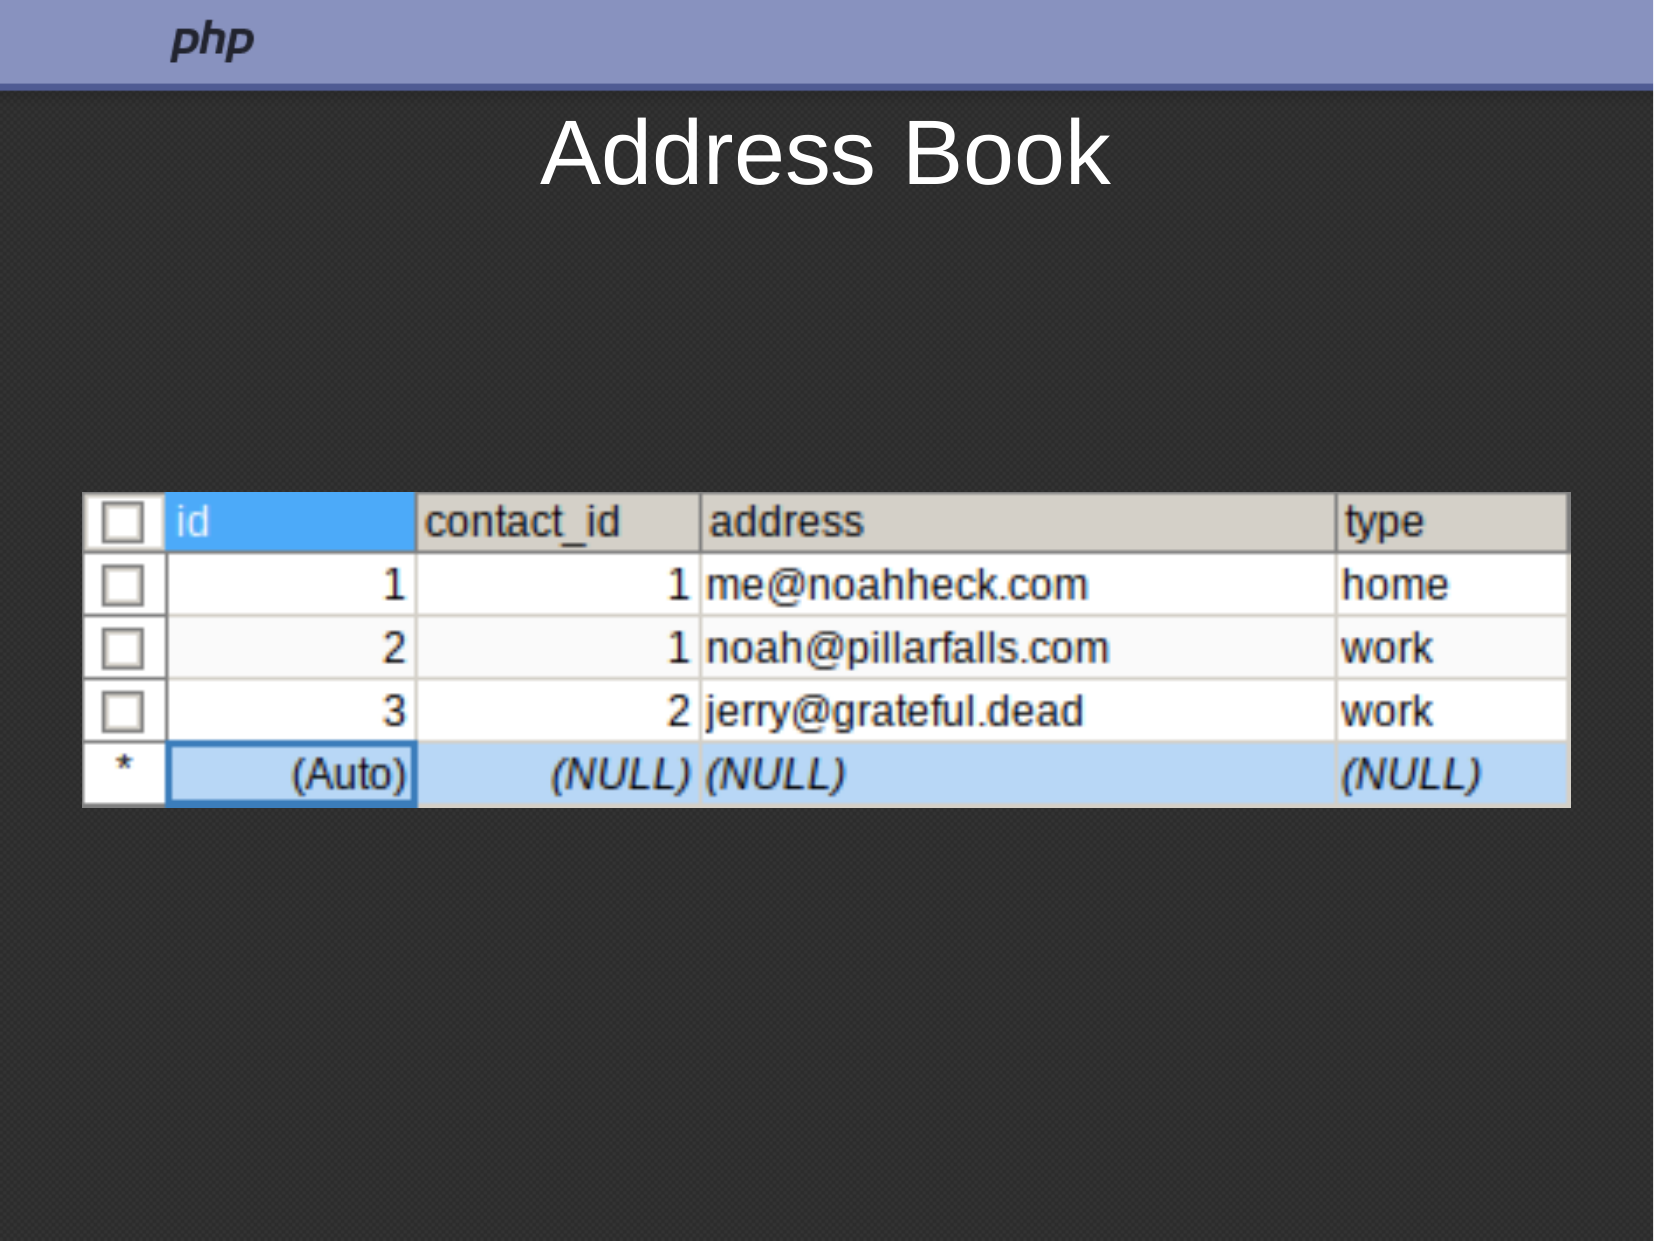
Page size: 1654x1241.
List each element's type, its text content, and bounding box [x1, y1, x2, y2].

title Address Book [82, 49, 1571, 257]
picture [0, 0, 1654, 1241]
